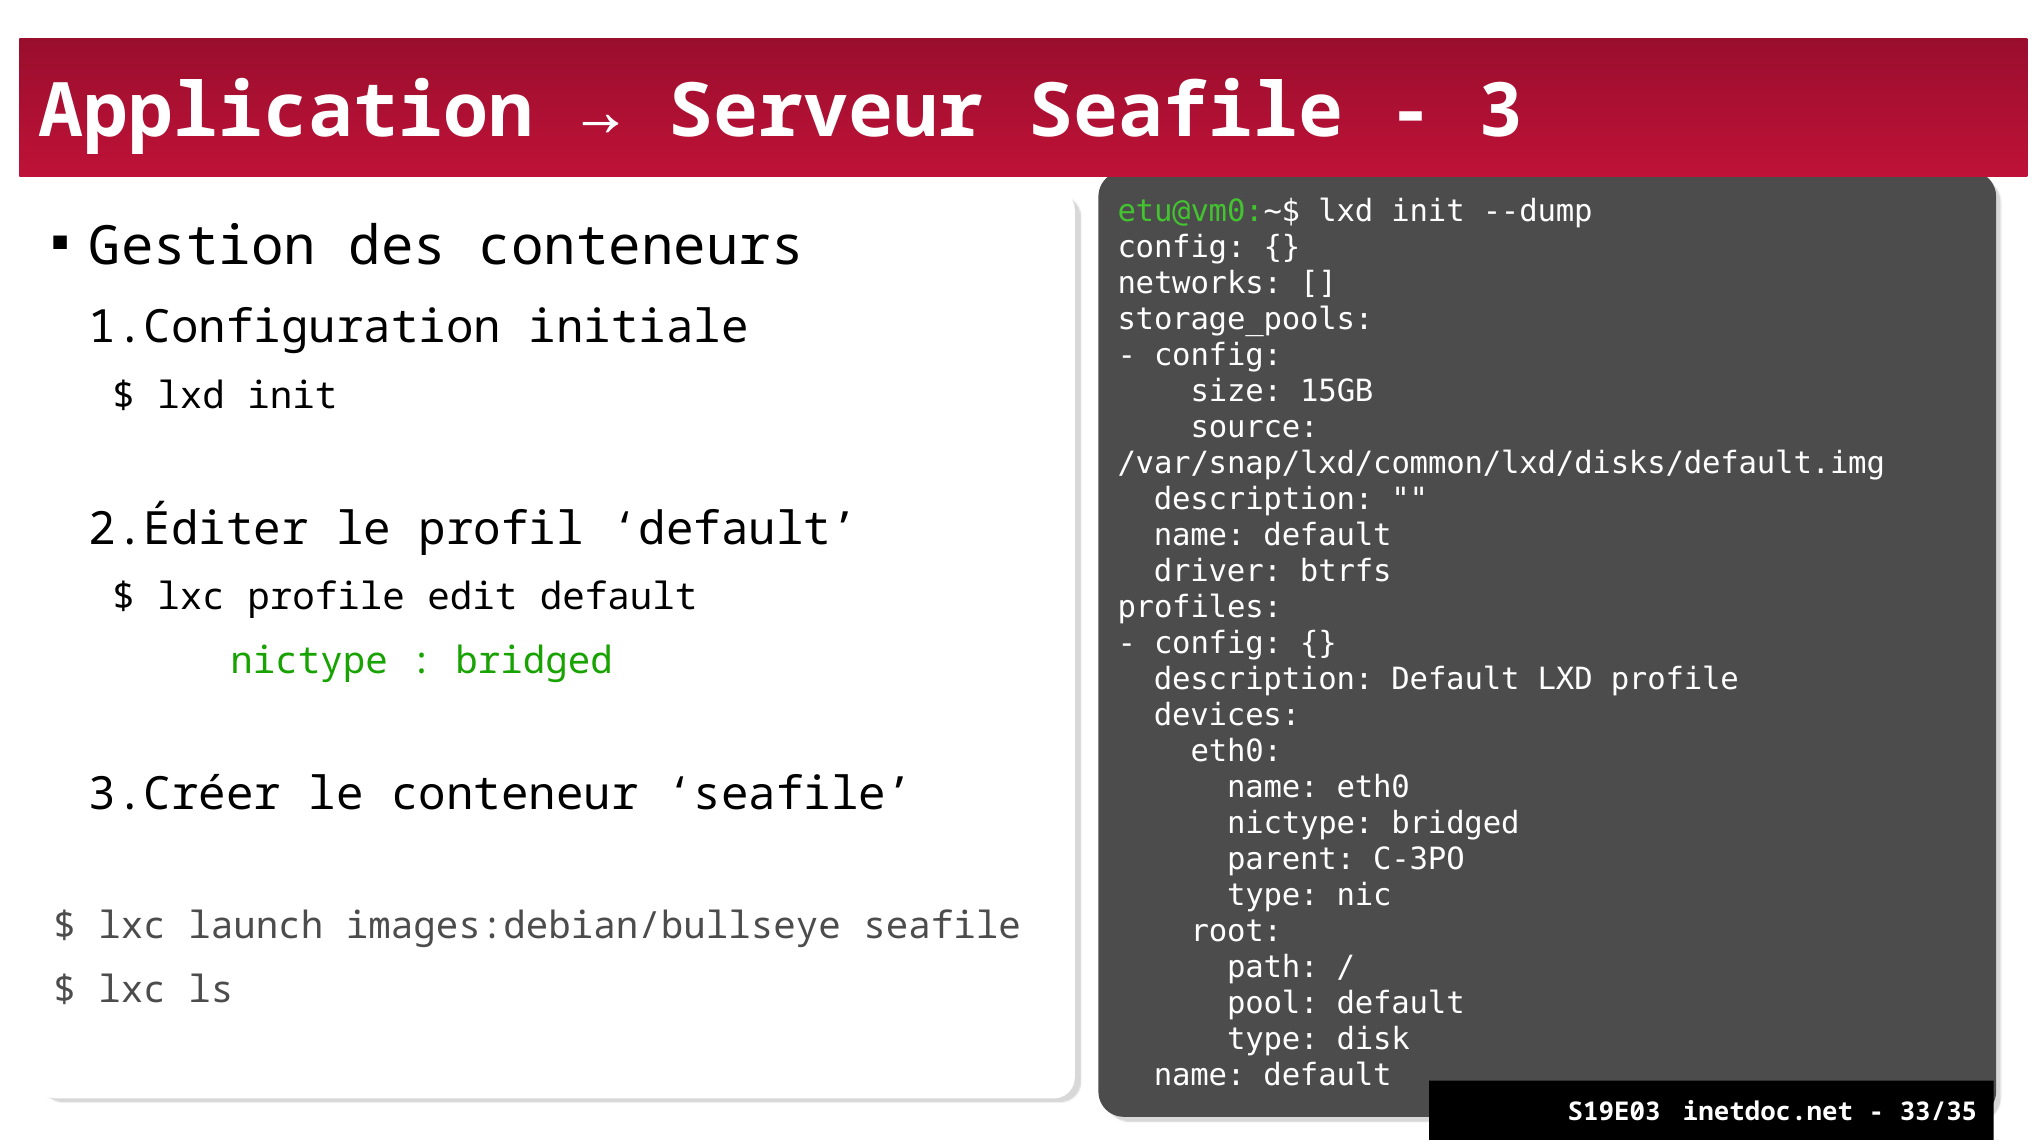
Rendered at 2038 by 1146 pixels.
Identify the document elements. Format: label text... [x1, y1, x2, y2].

text_box etu@vm0:~$ lxd init --dump config: {} networks: [] storage_pools: - config: size: 15GB source: /var/snap/lxd/common/lxd/disks/default.img description: "" name: default driver: btrfs profiles: - config: {} description: Default LXD profile devices: eth0: name: eth0 nictype: bridged parent: C-3PO type: nic root: path: / pool: default type: disk name: default [1098, 177, 1997, 1117]
text_box S19E03 inetdoc.net - <numéro>/35 [1429, 1080, 1994, 1140]
text_box Gestion des conteneurs Configuration initiale $ lxd init Éditer le profil ‘default’ $ lxc profile edit default nictype : bridged Créer le conteneur ‘seafile’ $ lxc launch images:debian/bullseye seafile $ lxc ls [35, 188, 1075, 1099]
text_box Application → Serveur Seafile - 3 [19, 38, 2028, 177]
